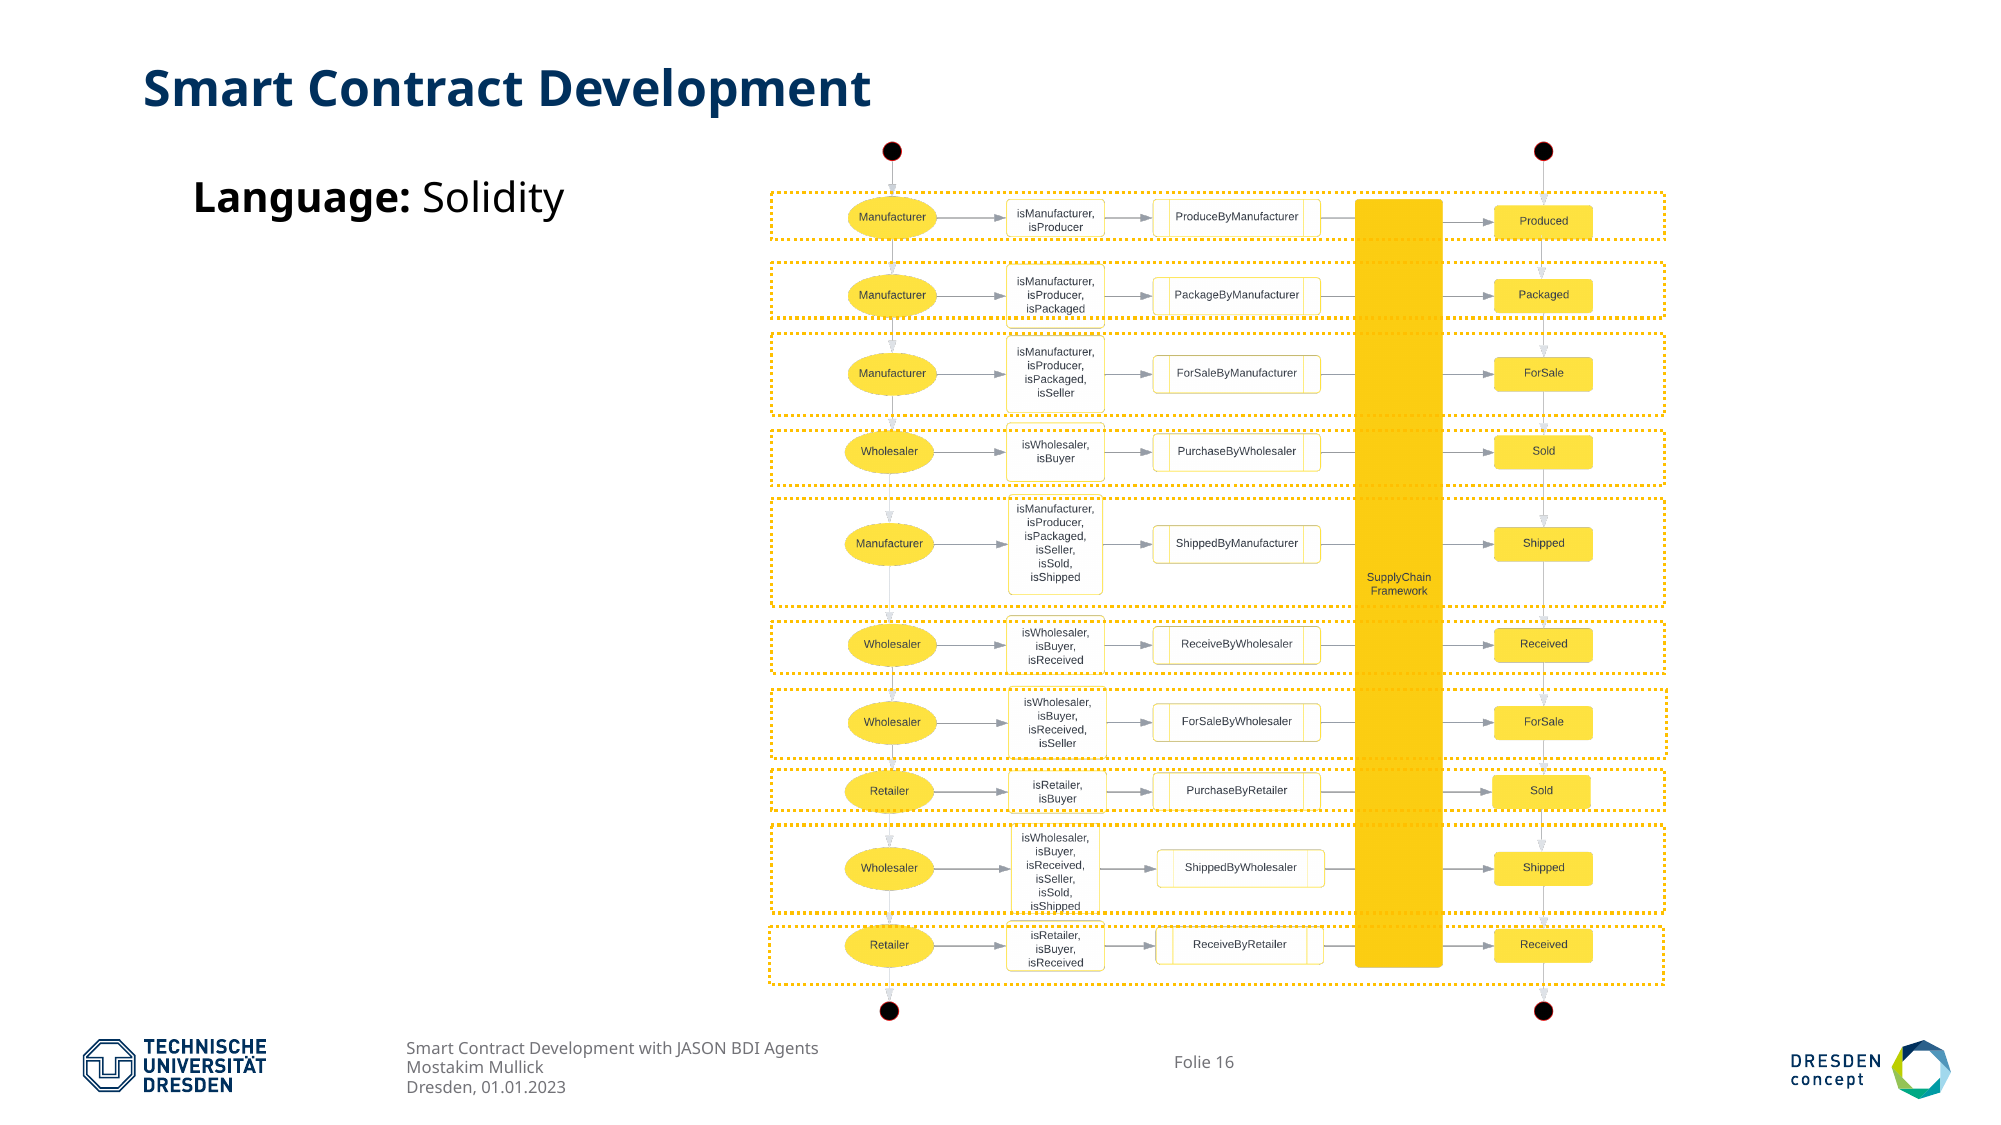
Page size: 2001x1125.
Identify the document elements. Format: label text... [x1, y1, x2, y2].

text_box [1623, 170, 1880, 228]
text_box [143, 170, 816, 228]
text_box Language: Solidity [177, 113, 627, 216]
title Smart Contract Development [143, 56, 1880, 170]
picture [816, 113, 1623, 1051]
